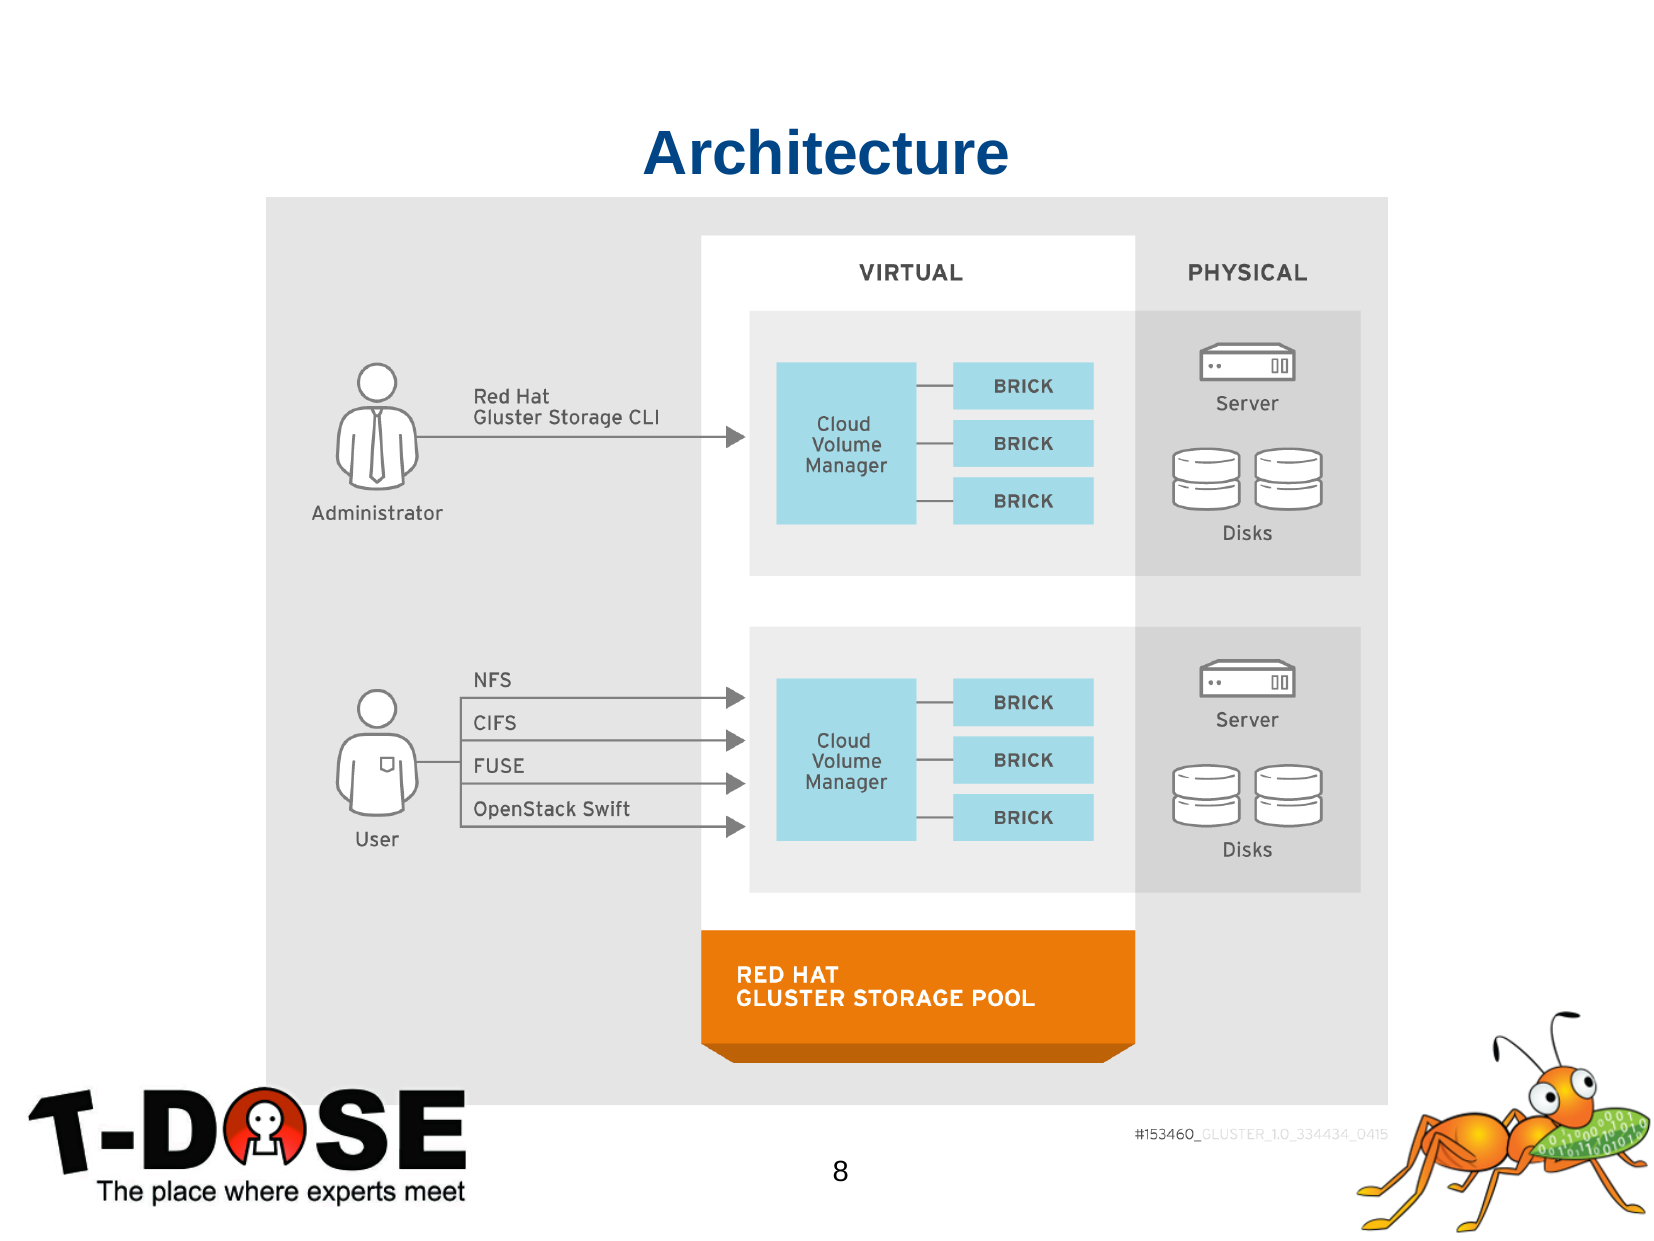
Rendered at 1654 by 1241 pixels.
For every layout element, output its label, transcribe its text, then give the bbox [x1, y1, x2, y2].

title Architecture [82, 49, 1571, 257]
picture [23, 257, 1654, 1235]
